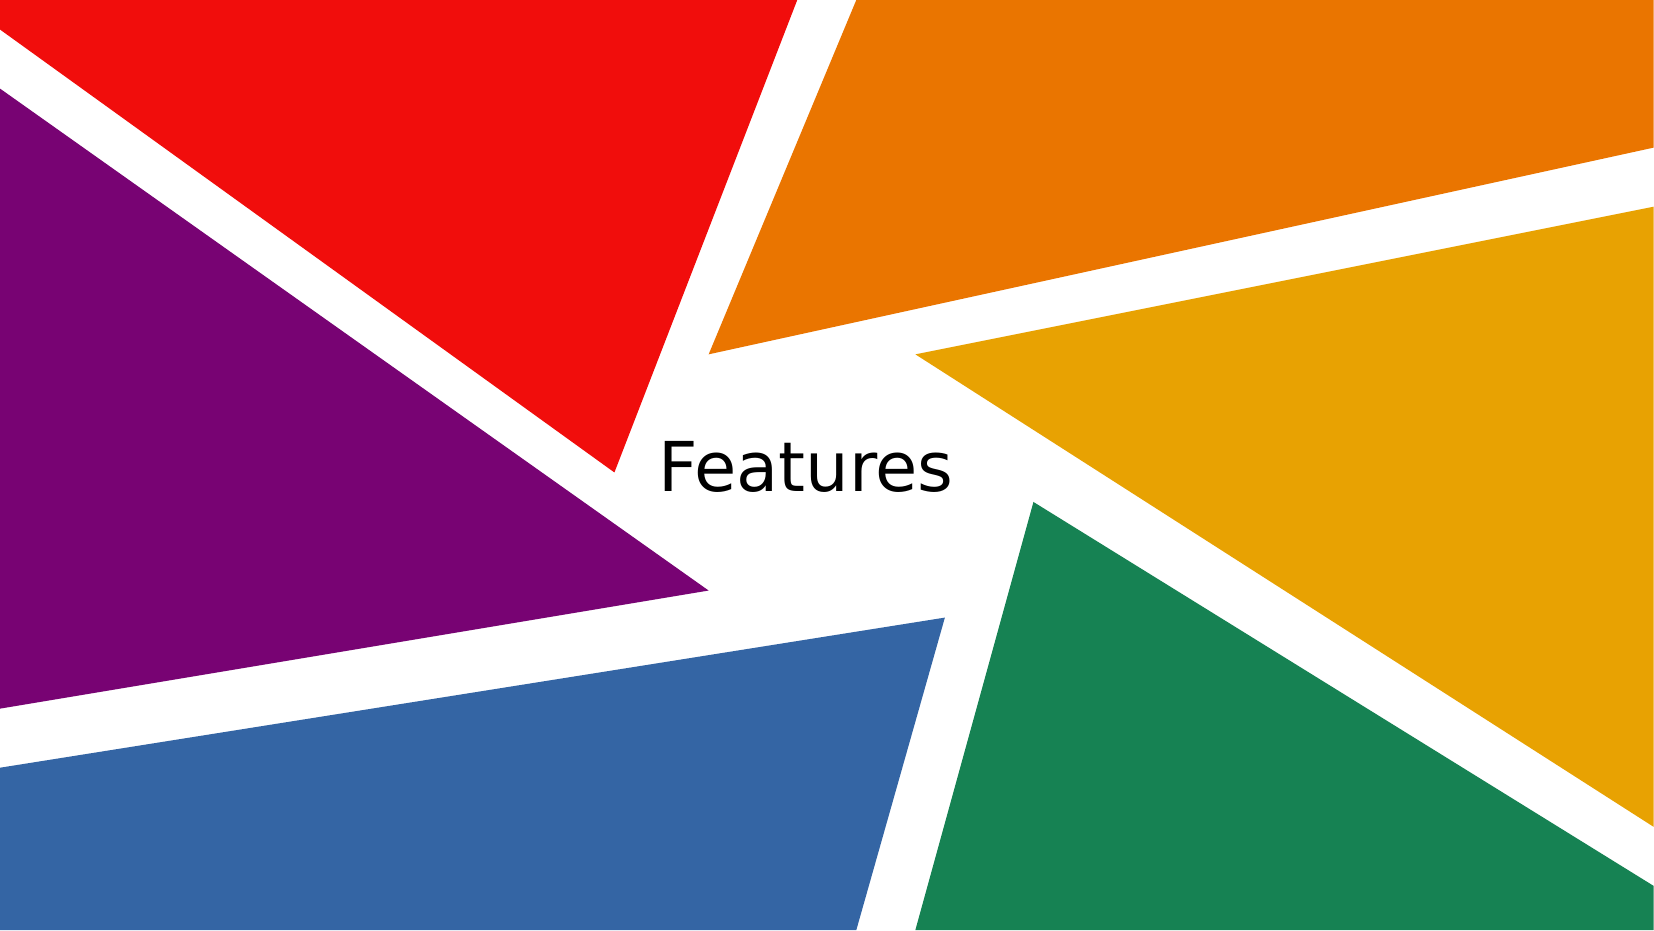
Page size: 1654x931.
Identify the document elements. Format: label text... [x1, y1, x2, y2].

title Features [412, 262, 1201, 673]
